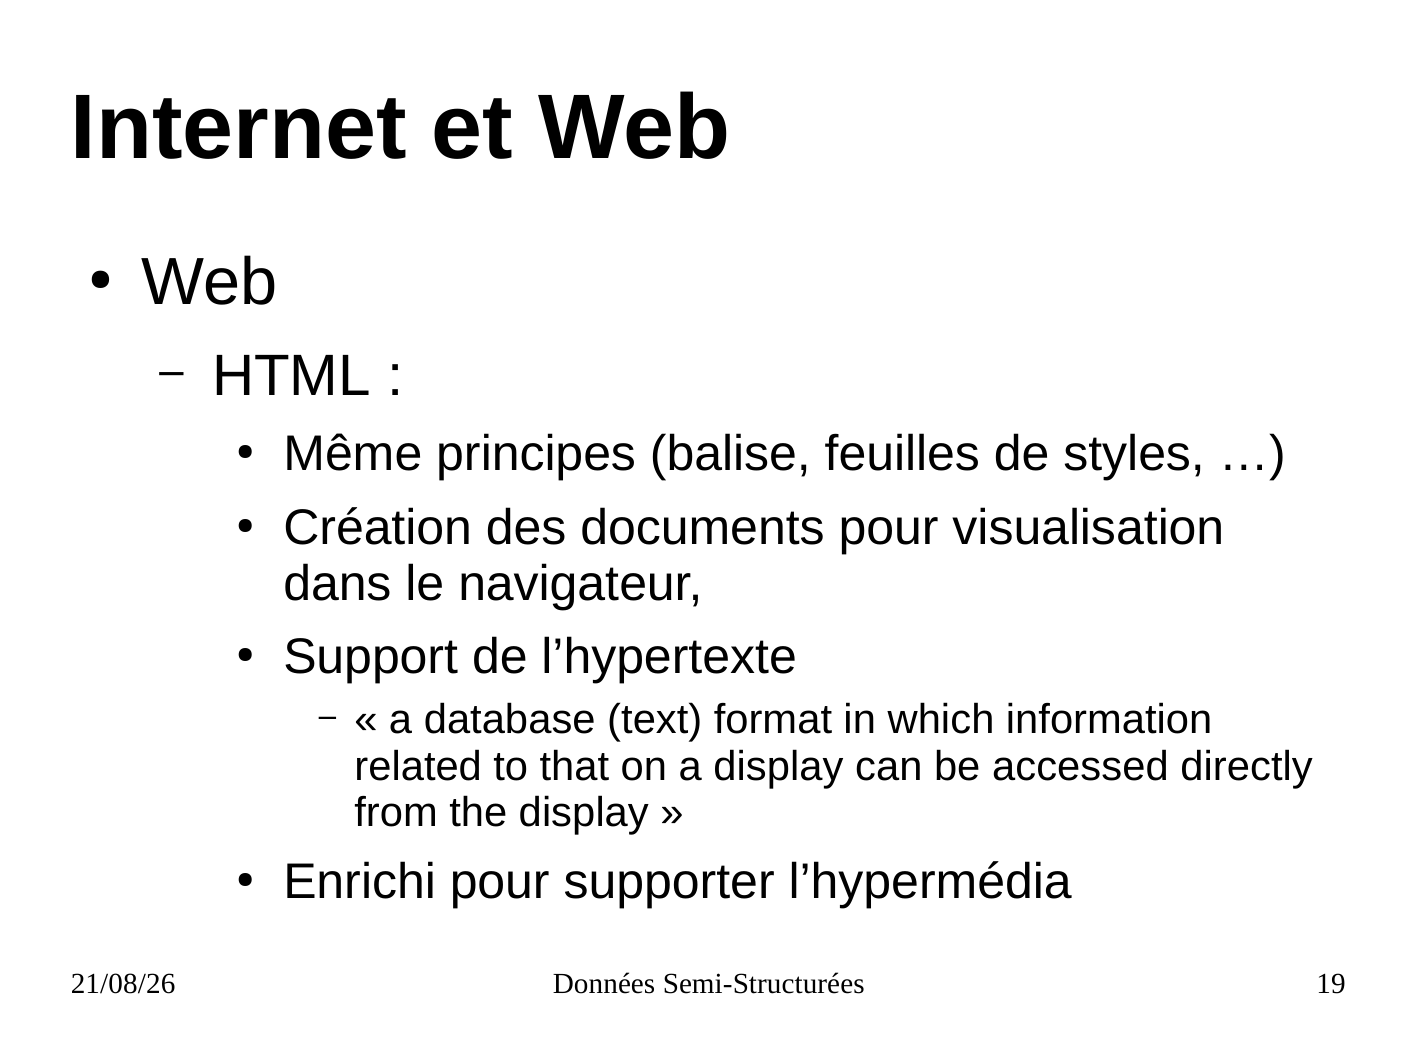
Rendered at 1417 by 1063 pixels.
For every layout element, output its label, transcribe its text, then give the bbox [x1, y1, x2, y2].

title Internet et Web [70, 42, 1346, 212]
list Web HTML : Même principes (balise, feuilles de styles, …) Création des documents pour visualisation dans le navigateur, Support de l’hypertexte « a database (text) format in which information related to that on a display can be accessed directly from the display » Enrichi pour supporter l’hypermédia [70, 244, 1346, 925]
